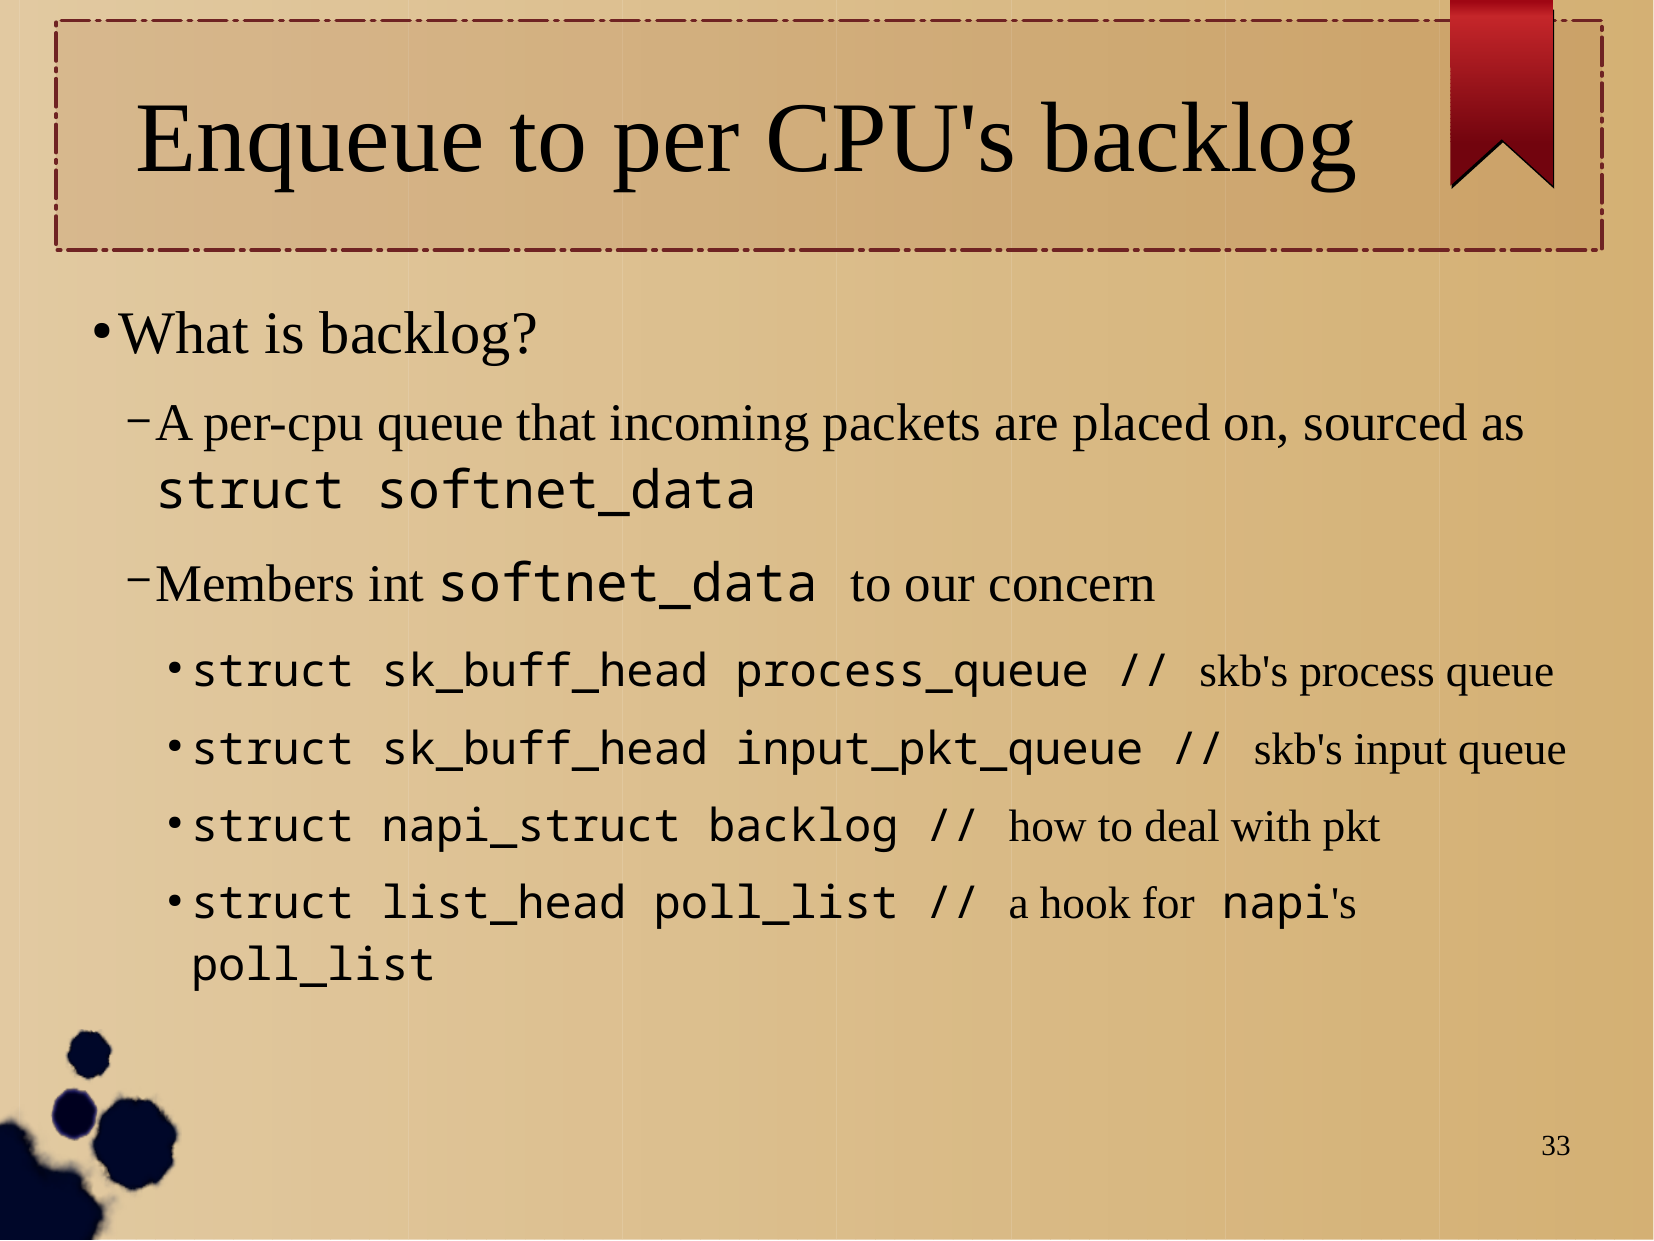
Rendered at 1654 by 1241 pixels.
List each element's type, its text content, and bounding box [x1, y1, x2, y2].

title Enqueue to per CPU's backlog [82, 47, 1412, 229]
list What is backlog? A per-cpu queue that incoming packets are placed on, sourced as struct softnet_data Members int softnet_data to our concern struct sk_buff_head process_queue // skb's process queue struct sk_buff_head input_pkt_queue // skb's input queue struct napi_struct backlog // how to deal with pkt struct list_head poll_list // a hook for napi's poll_list [82, 299, 1571, 1019]
